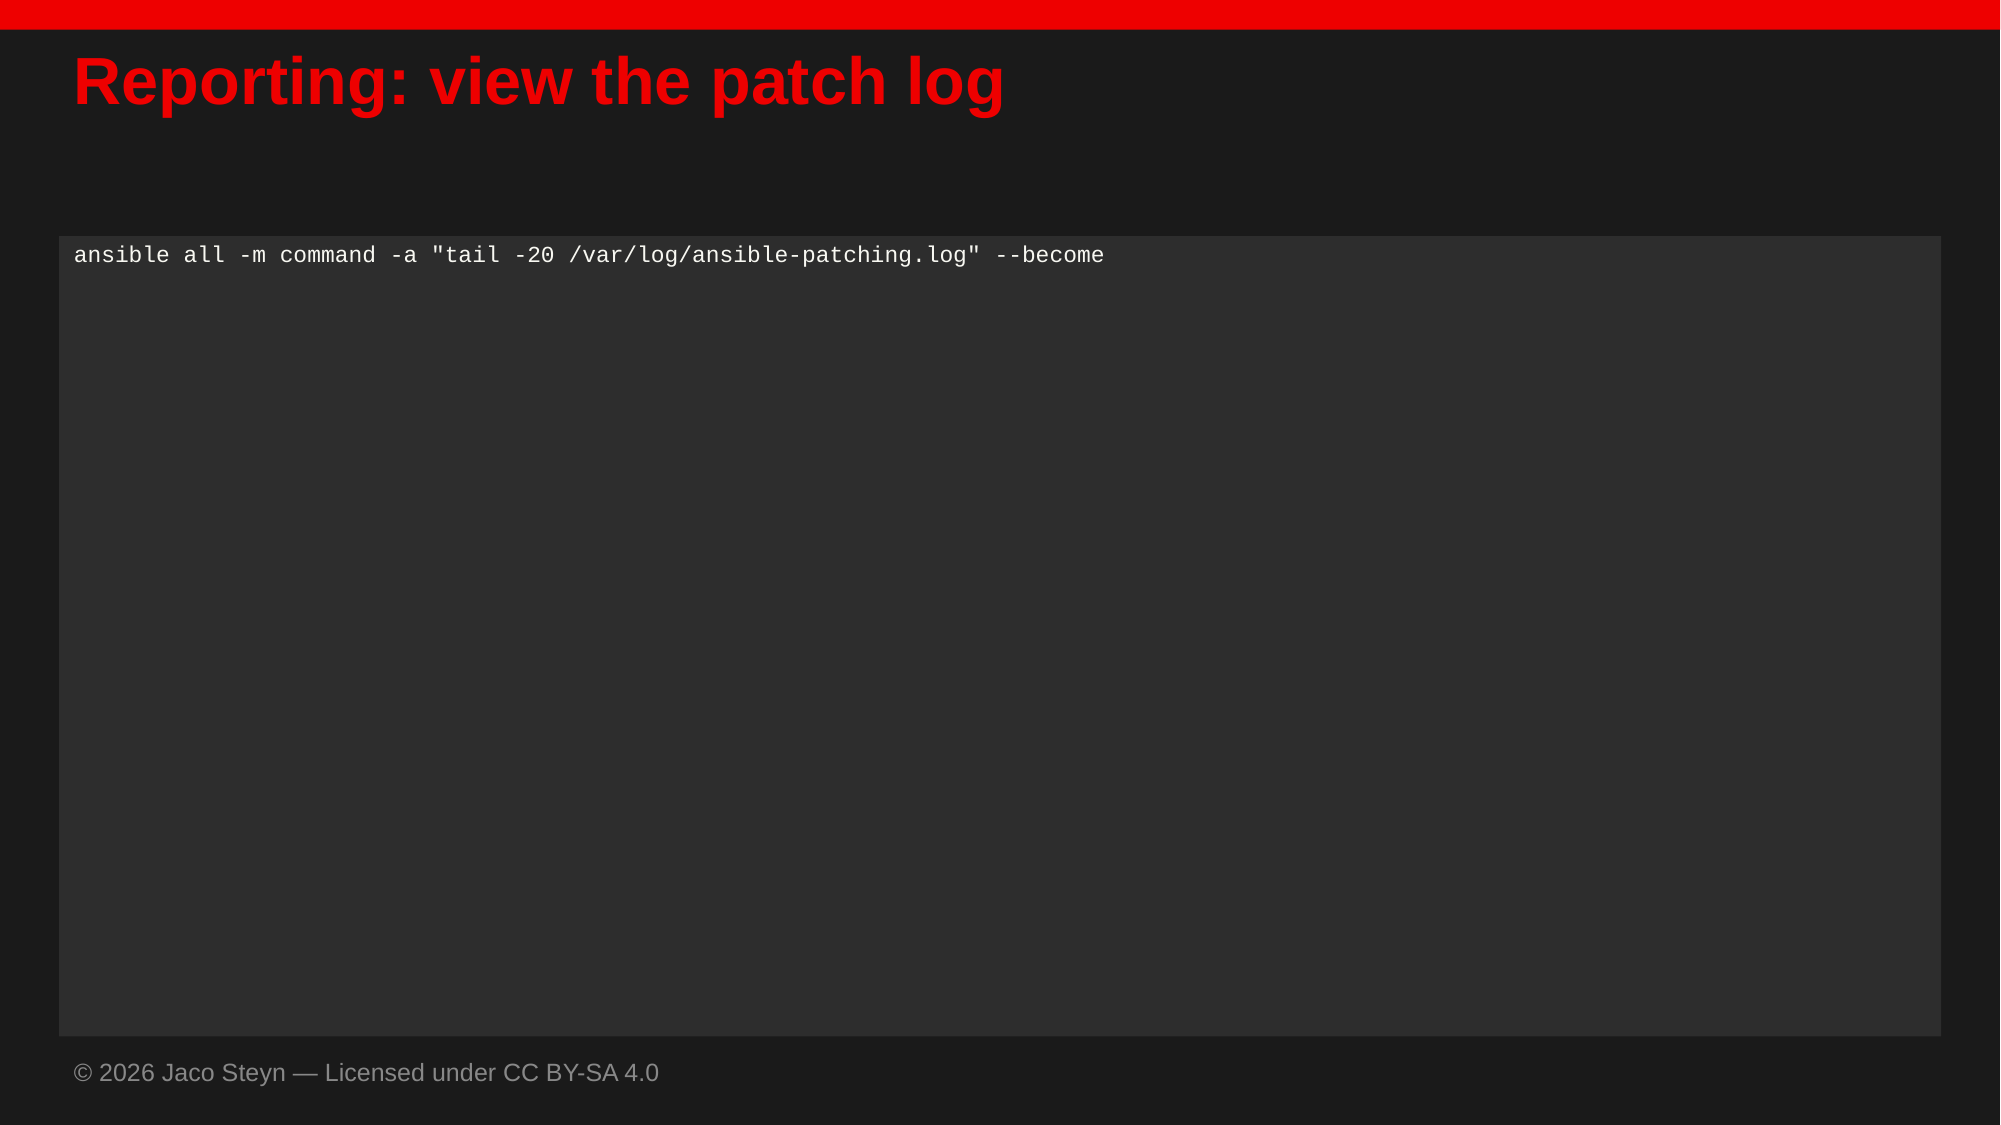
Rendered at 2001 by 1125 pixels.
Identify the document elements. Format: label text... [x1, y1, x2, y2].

text_box [0, 0, 2001, 30]
text_box ansible all -m command -a "tail -20 /var/log/ansible-patching.log" --become [59, 236, 1942, 1037]
text_box © 2026 Jaco Steyn — Licensed under CC BY-SA 4.0 [59, 1051, 1942, 1093]
text_box Reporting: view the patch log [59, 36, 1942, 208]
